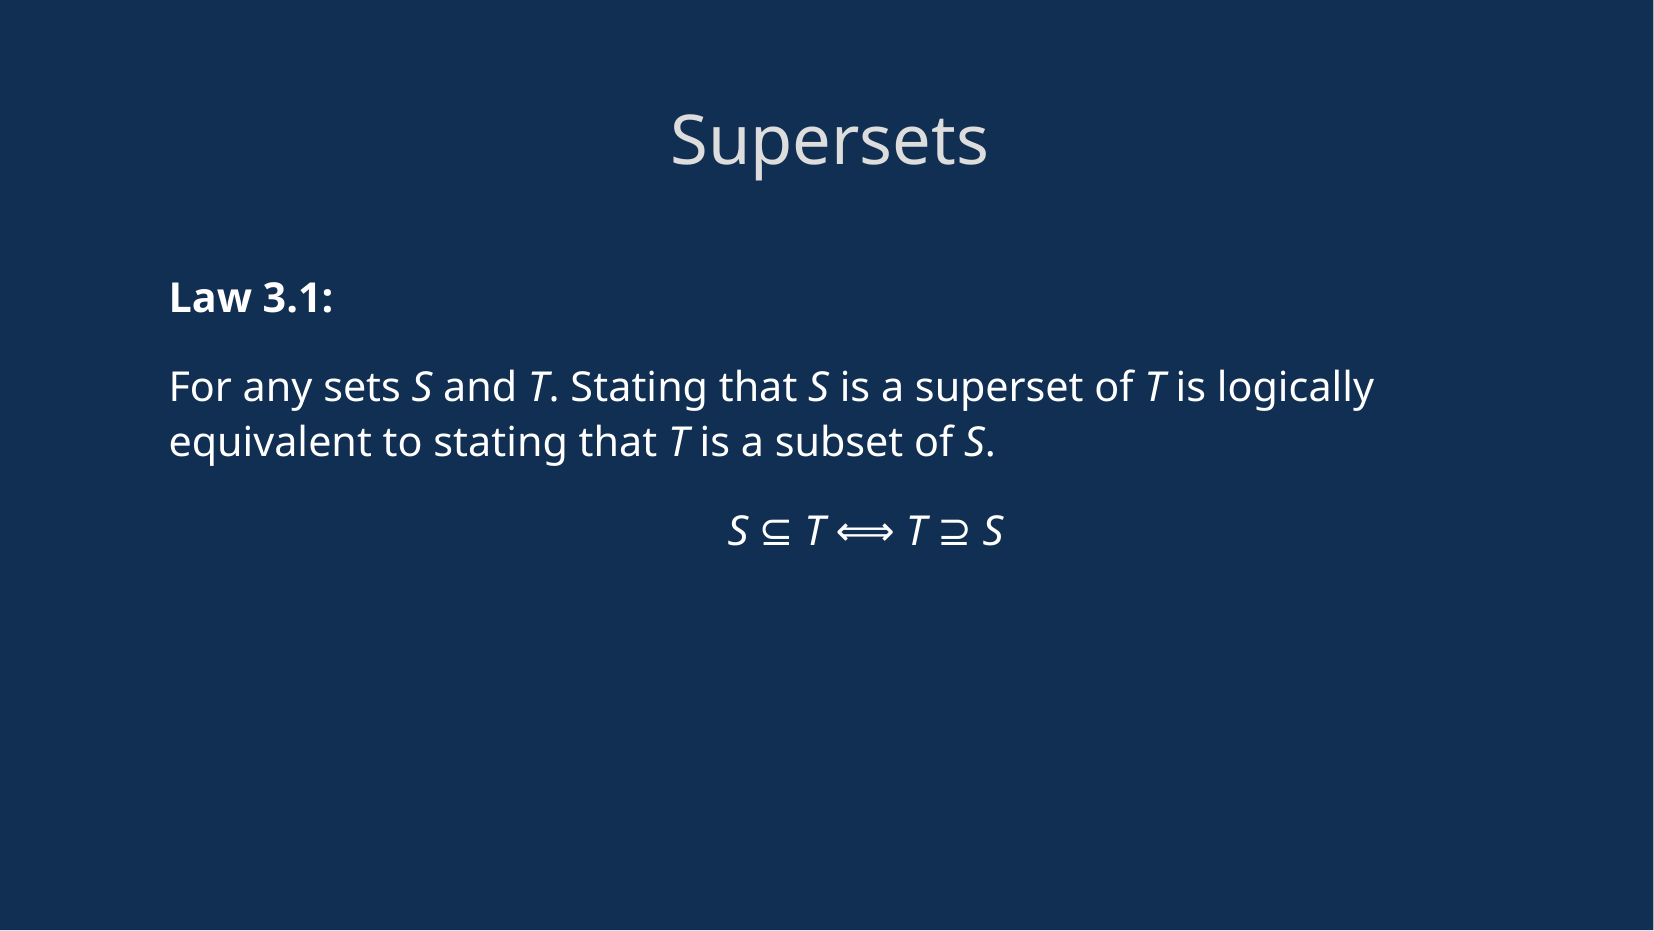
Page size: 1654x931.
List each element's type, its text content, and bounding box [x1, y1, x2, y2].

list Law 3.1: For any sets S and T. Stating that S is a superset of T is logically equivalent to stating that T is a subset of S. S ⊆ T ⟺ T ⊇ S [97, 268, 1563, 806]
title Supersets [97, 56, 1563, 220]
